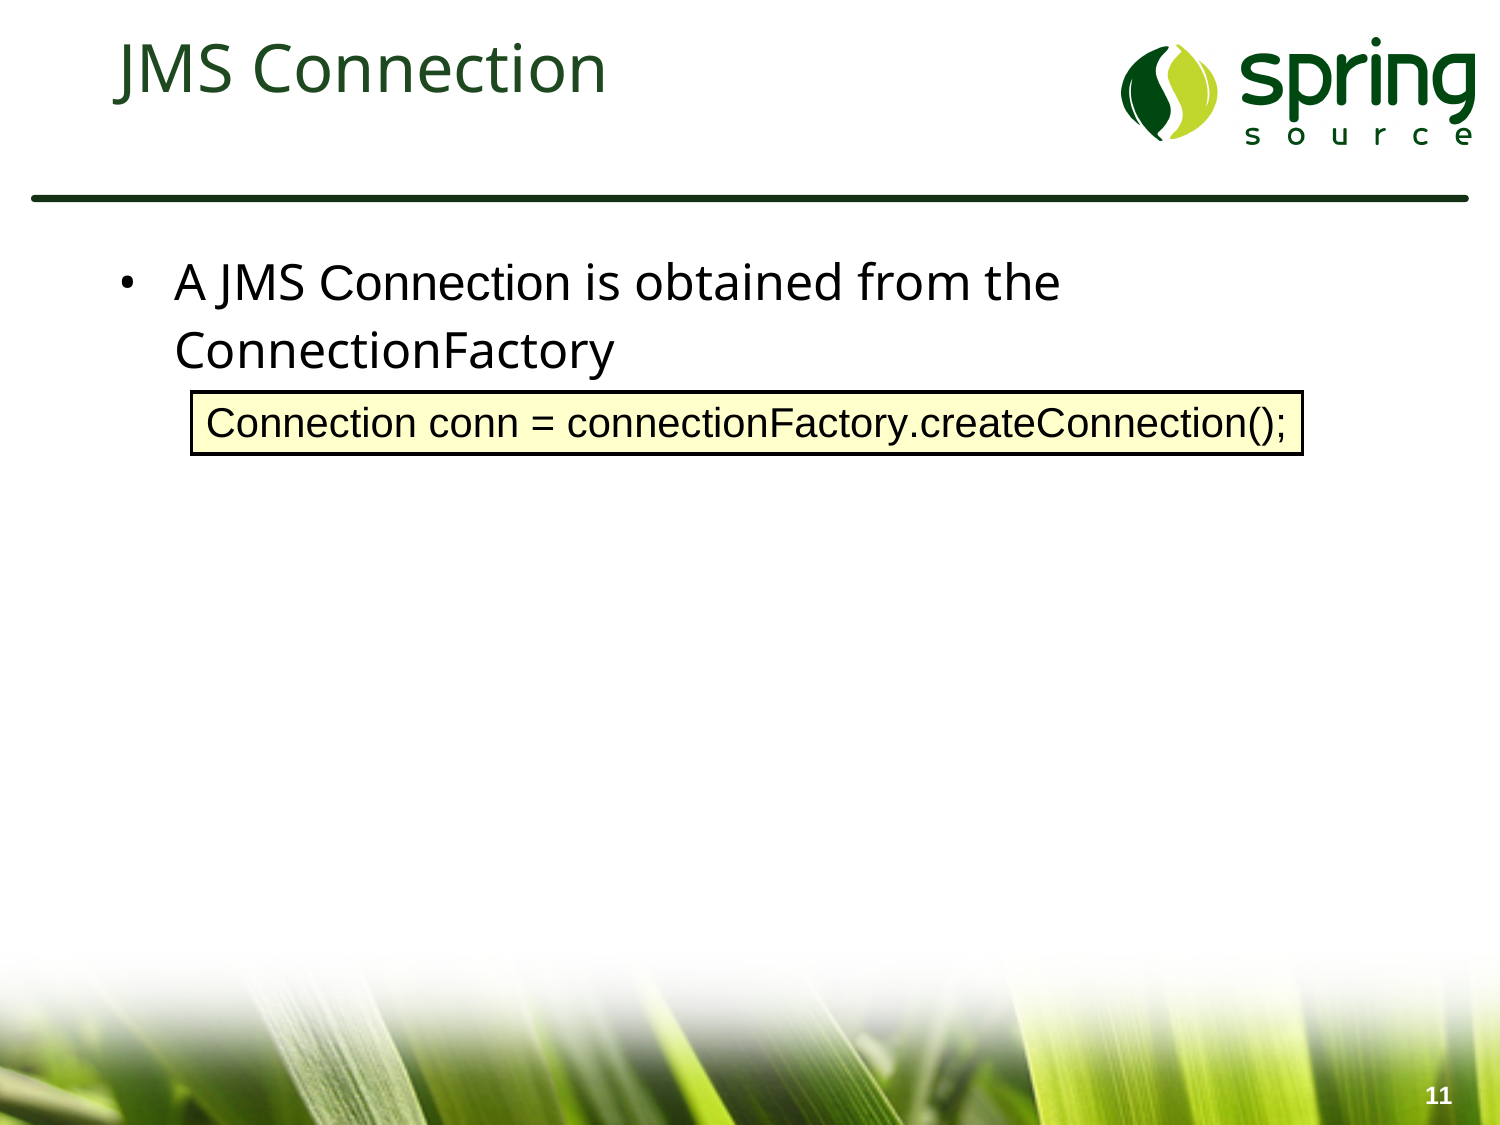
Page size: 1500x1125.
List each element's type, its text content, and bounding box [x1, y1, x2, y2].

text_box Connection conn = connectionFactory.createConnection(); [191, 392, 1303, 454]
title JMS Connection [103, 14, 1136, 177]
picture [1136, 37, 1475, 145]
list A JMS Connection is obtained from the ConnectionFactory [103, 239, 1394, 903]
picture [0, 944, 1500, 1125]
